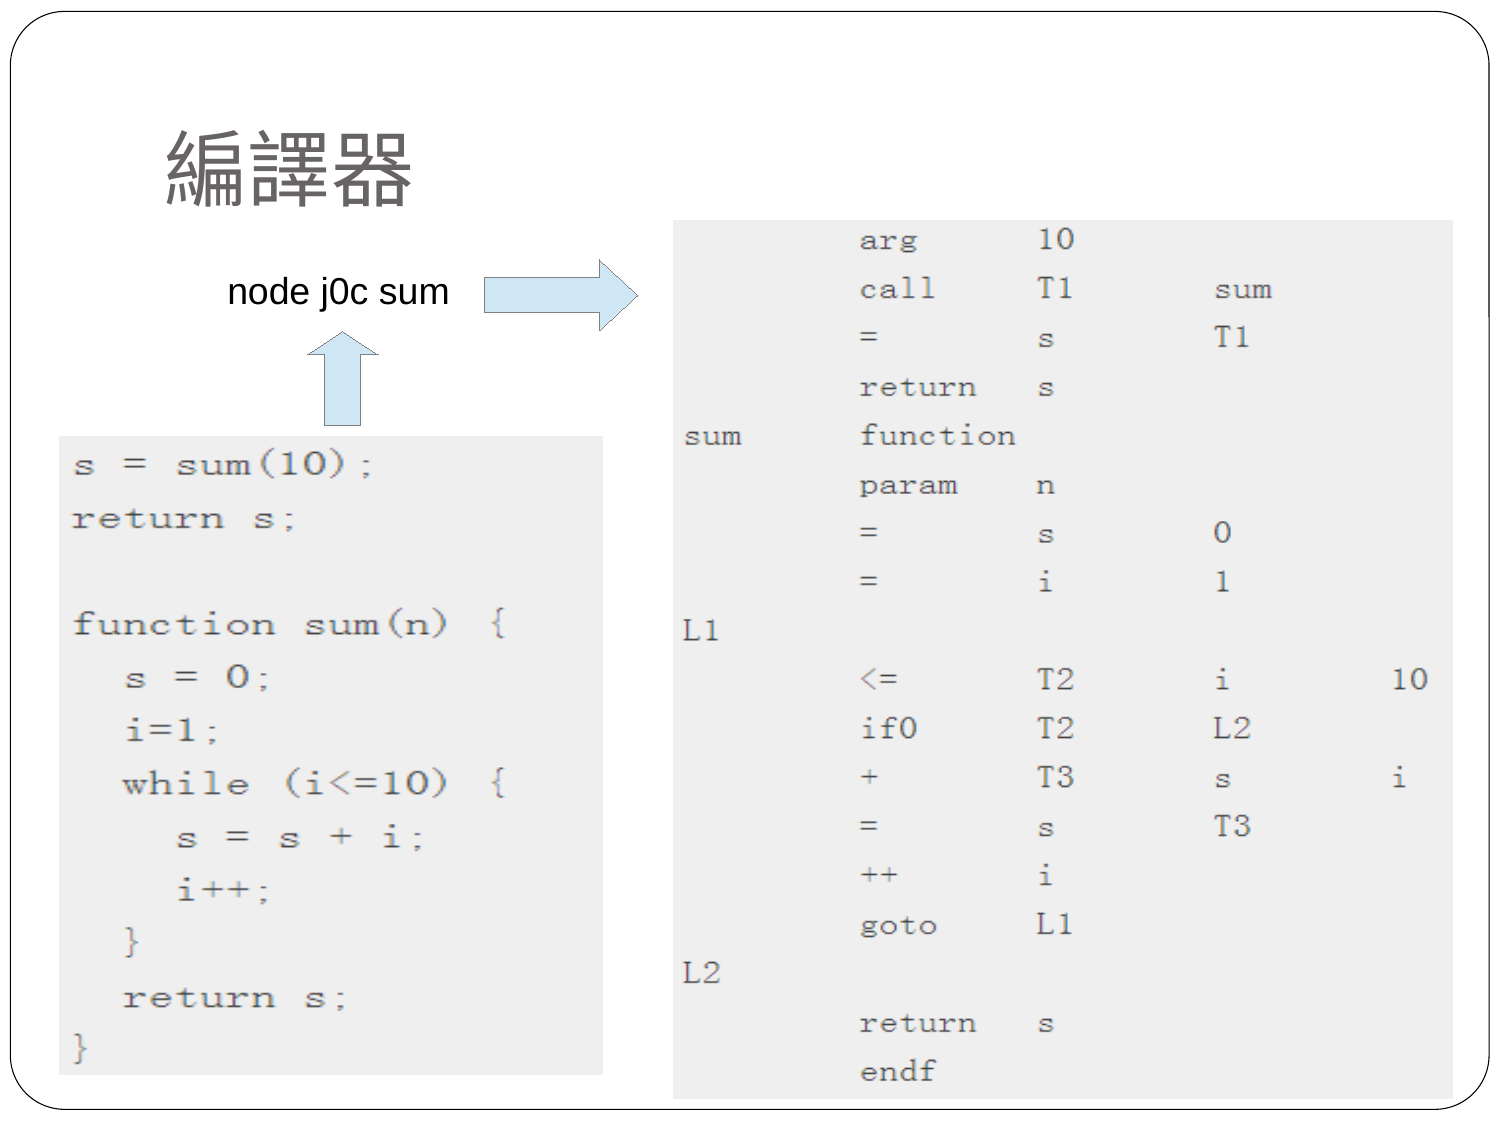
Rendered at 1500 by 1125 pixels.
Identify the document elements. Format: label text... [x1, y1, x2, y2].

text_box node j0c sum [212, 259, 465, 320]
picture [673, 220, 1453, 1099]
text_box [307, 331, 379, 426]
picture [59, 436, 603, 1075]
title 編譯器 [150, 9, 1426, 233]
text_box [484, 259, 638, 331]
